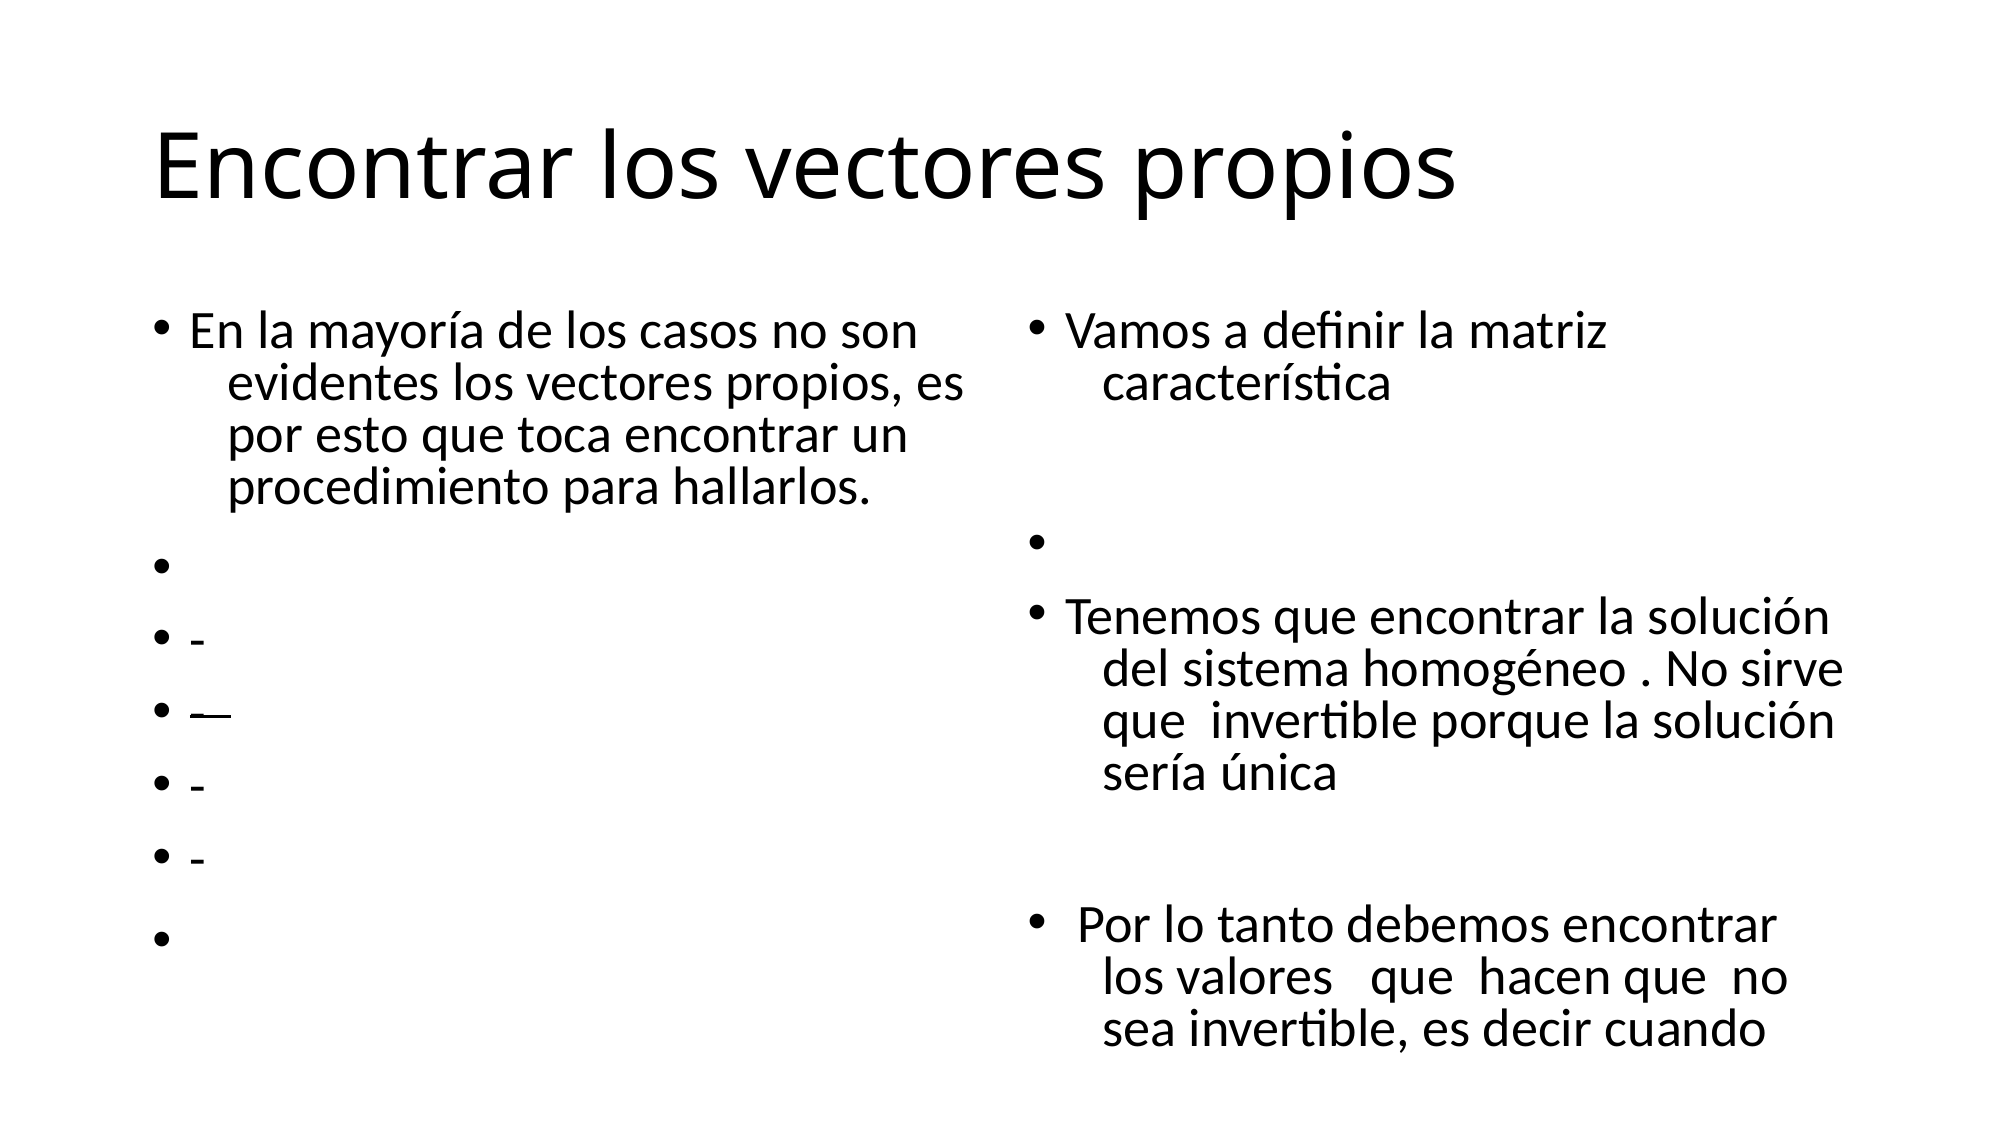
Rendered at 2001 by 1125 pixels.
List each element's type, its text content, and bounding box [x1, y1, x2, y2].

list Vamos a definir la matriz característica Tenemos que encontrar la solución del sistema homogéneo . No sirve que invertible porque la solución sería única Por lo tanto debemos encontrar los valores que hacen que no sea invertible, es decir cuando [1012, 299, 1863, 1106]
list En la mayoría de los casos no son evidentes los vectores propios, es por esto que toca encontrar un procedimiento para hallarlos. - - - - [137, 299, 988, 1014]
title Encontrar los vectores propios [137, 59, 1863, 278]
